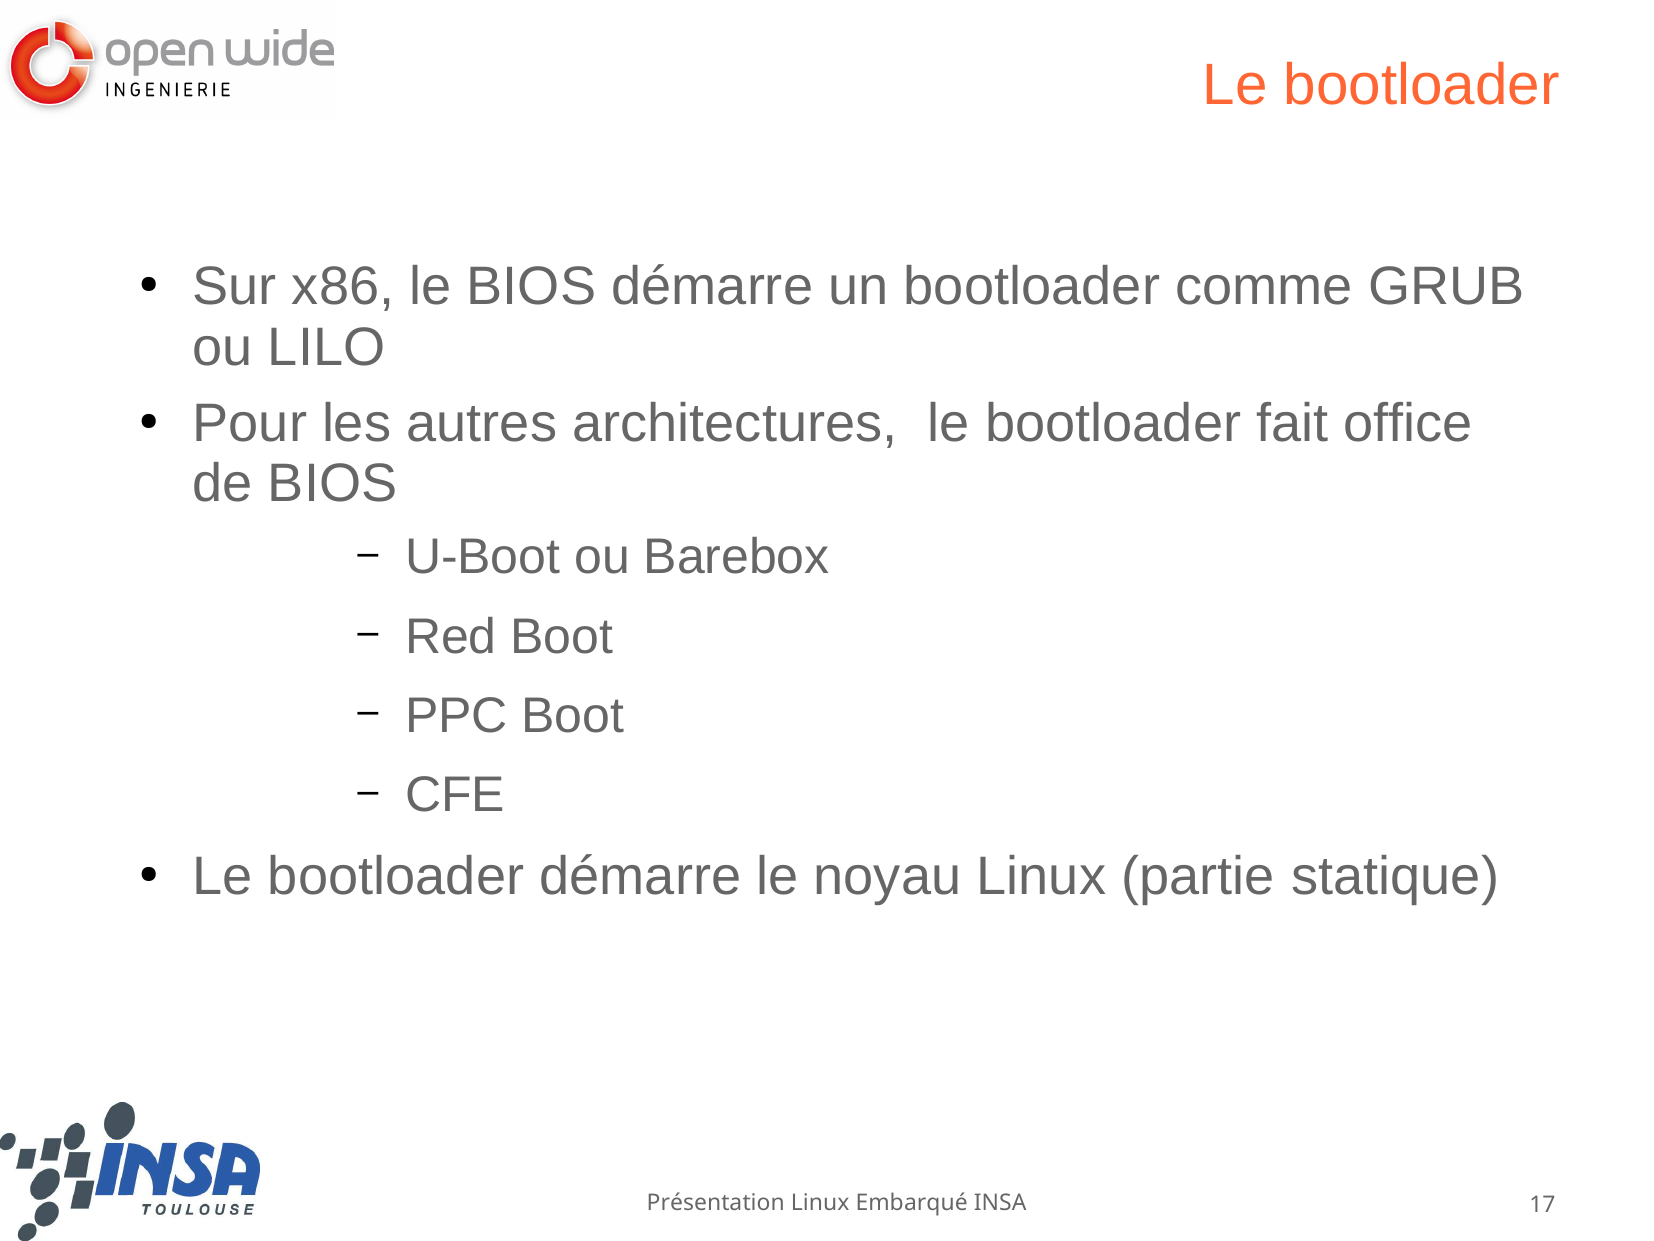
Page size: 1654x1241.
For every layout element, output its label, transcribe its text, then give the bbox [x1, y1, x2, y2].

list Sur x86, le BIOS démarre un bootloader comme GRUB ou LILO Pour les autres architectures, le bootloader fait office de BIOS U-Boot ou Barebox Red Boot PPC Boot CFE Le bootloader démarre le noyau Linux (partie statique) [121, 255, 1534, 1127]
title Le bootloader [602, 12, 1561, 157]
picture [0, 1102, 260, 1241]
picture [0, 0, 334, 119]
